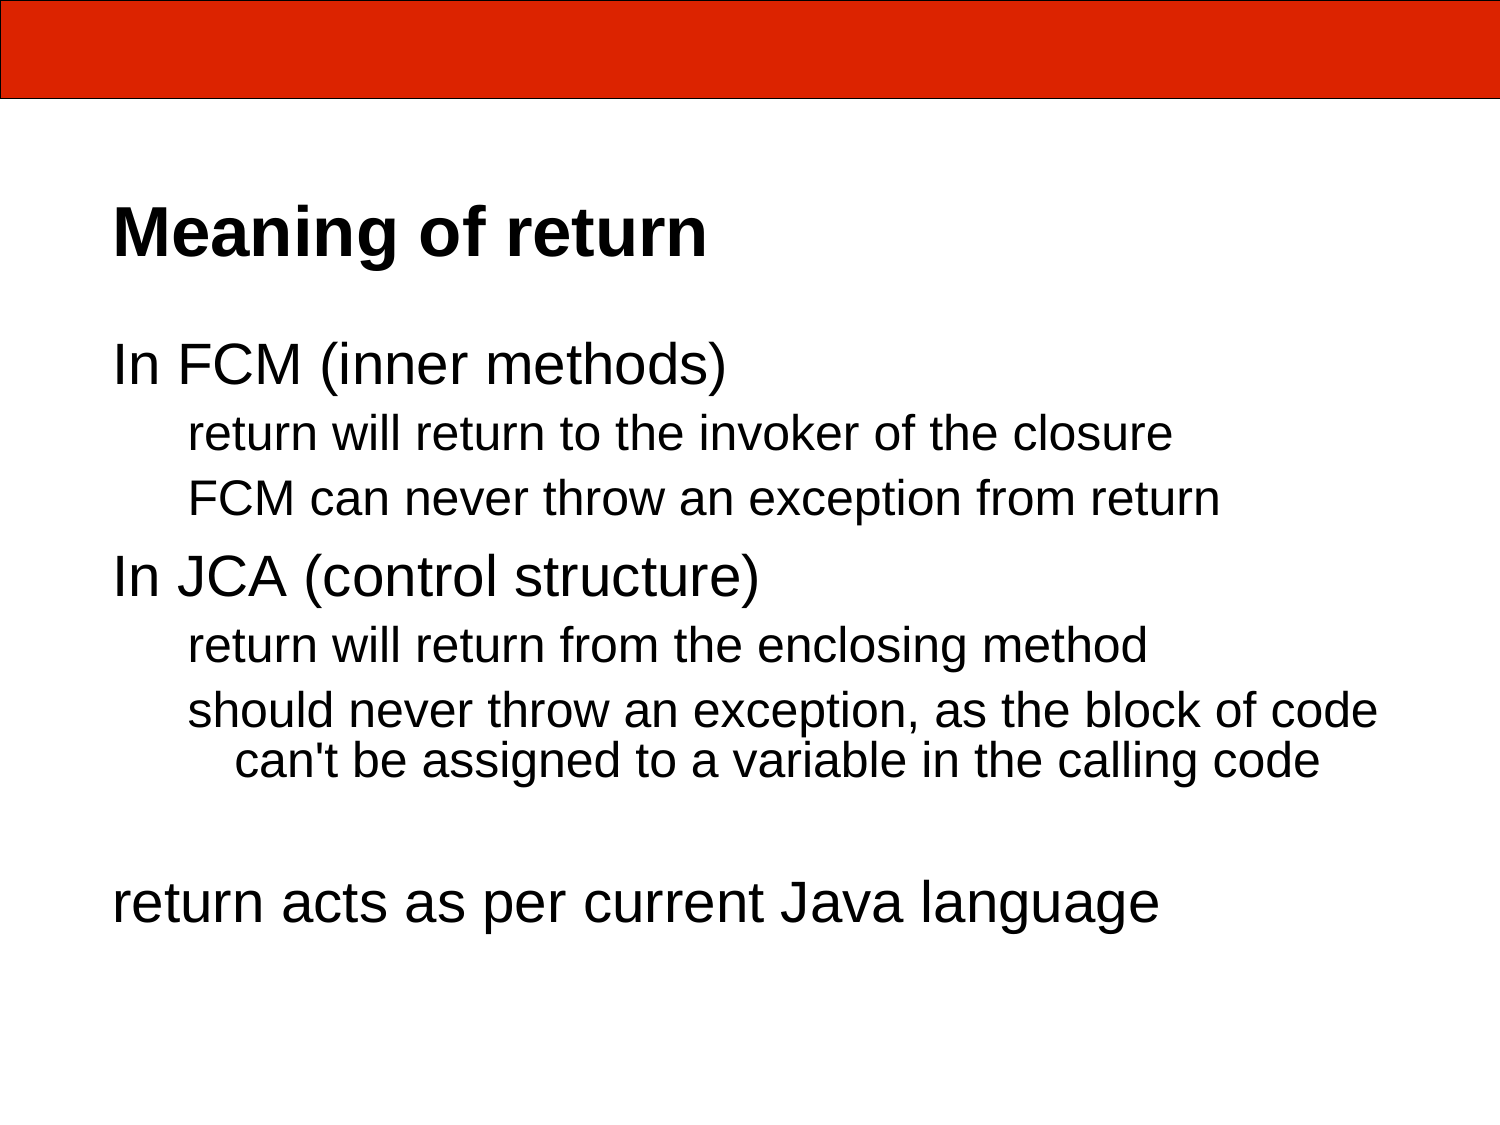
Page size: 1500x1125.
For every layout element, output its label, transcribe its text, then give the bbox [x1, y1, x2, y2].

title Meaning of return [112, 119, 1417, 271]
list In FCM (inner methods) return will return to the invoker of the closure FCM can never throw an exception from return In JCA (control structure) return will return from the enclosing method should never throw an exception, as the block of code can't be assigned to a variable in the calling code return acts as per current Java language [112, 337, 1463, 1030]
